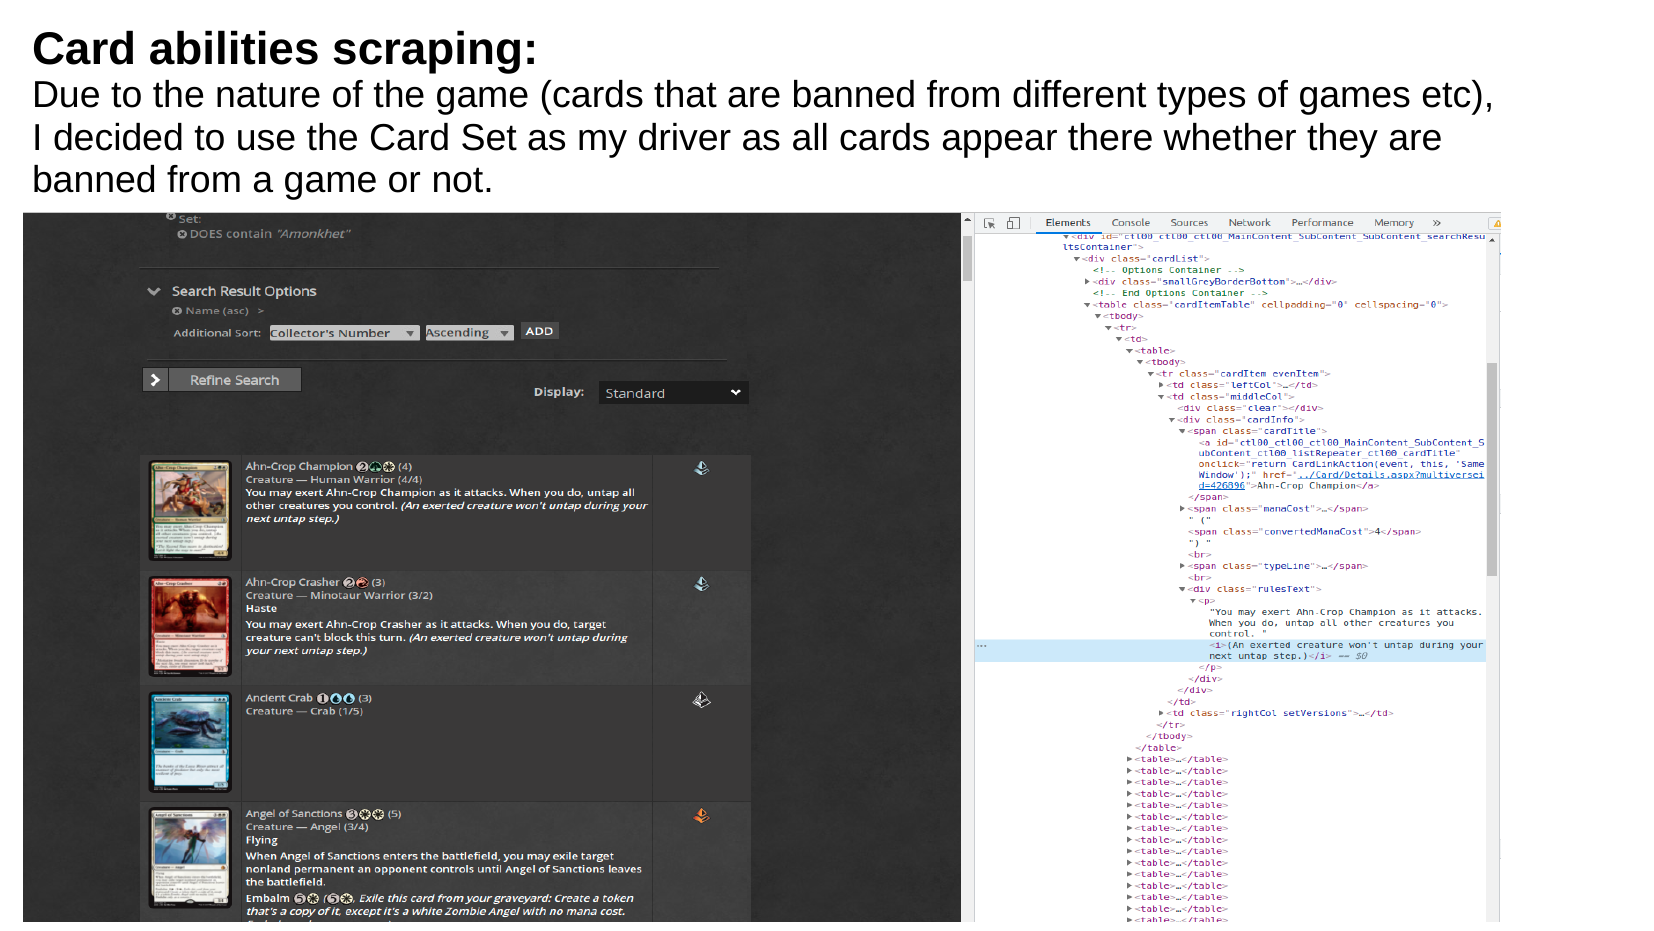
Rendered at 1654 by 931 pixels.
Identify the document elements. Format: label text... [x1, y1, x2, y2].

picture [23, 212, 1501, 922]
text_box Card abilities scraping: Due to the nature of the game (cards that are banned from different types of games etc), I decided to use the Card Set as my driver as all cards appear there whether they are banned from a game or not. [17, 15, 1521, 208]
